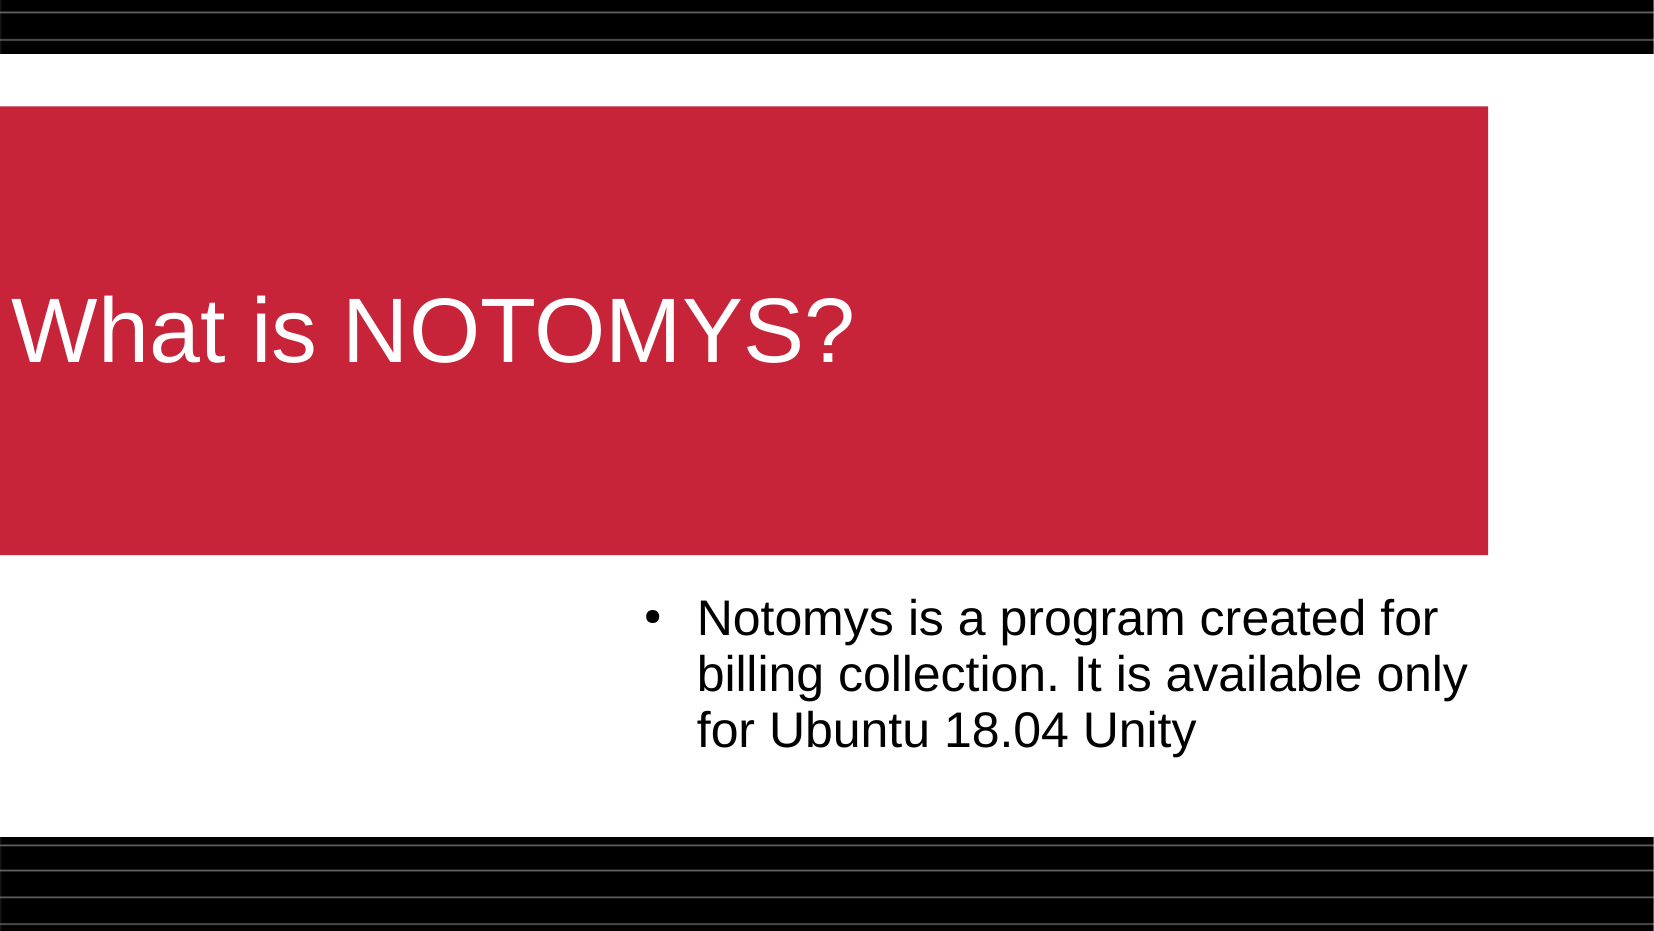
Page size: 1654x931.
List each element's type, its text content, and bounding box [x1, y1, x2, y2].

picture [0, 0, 1654, 54]
title What is NOTOMYS? [0, 106, 1489, 556]
list Notomys is a program created for billing collection. It is available only for Ubuntu 18.04 Unity [625, 590, 1489, 804]
picture [0, 837, 1654, 931]
